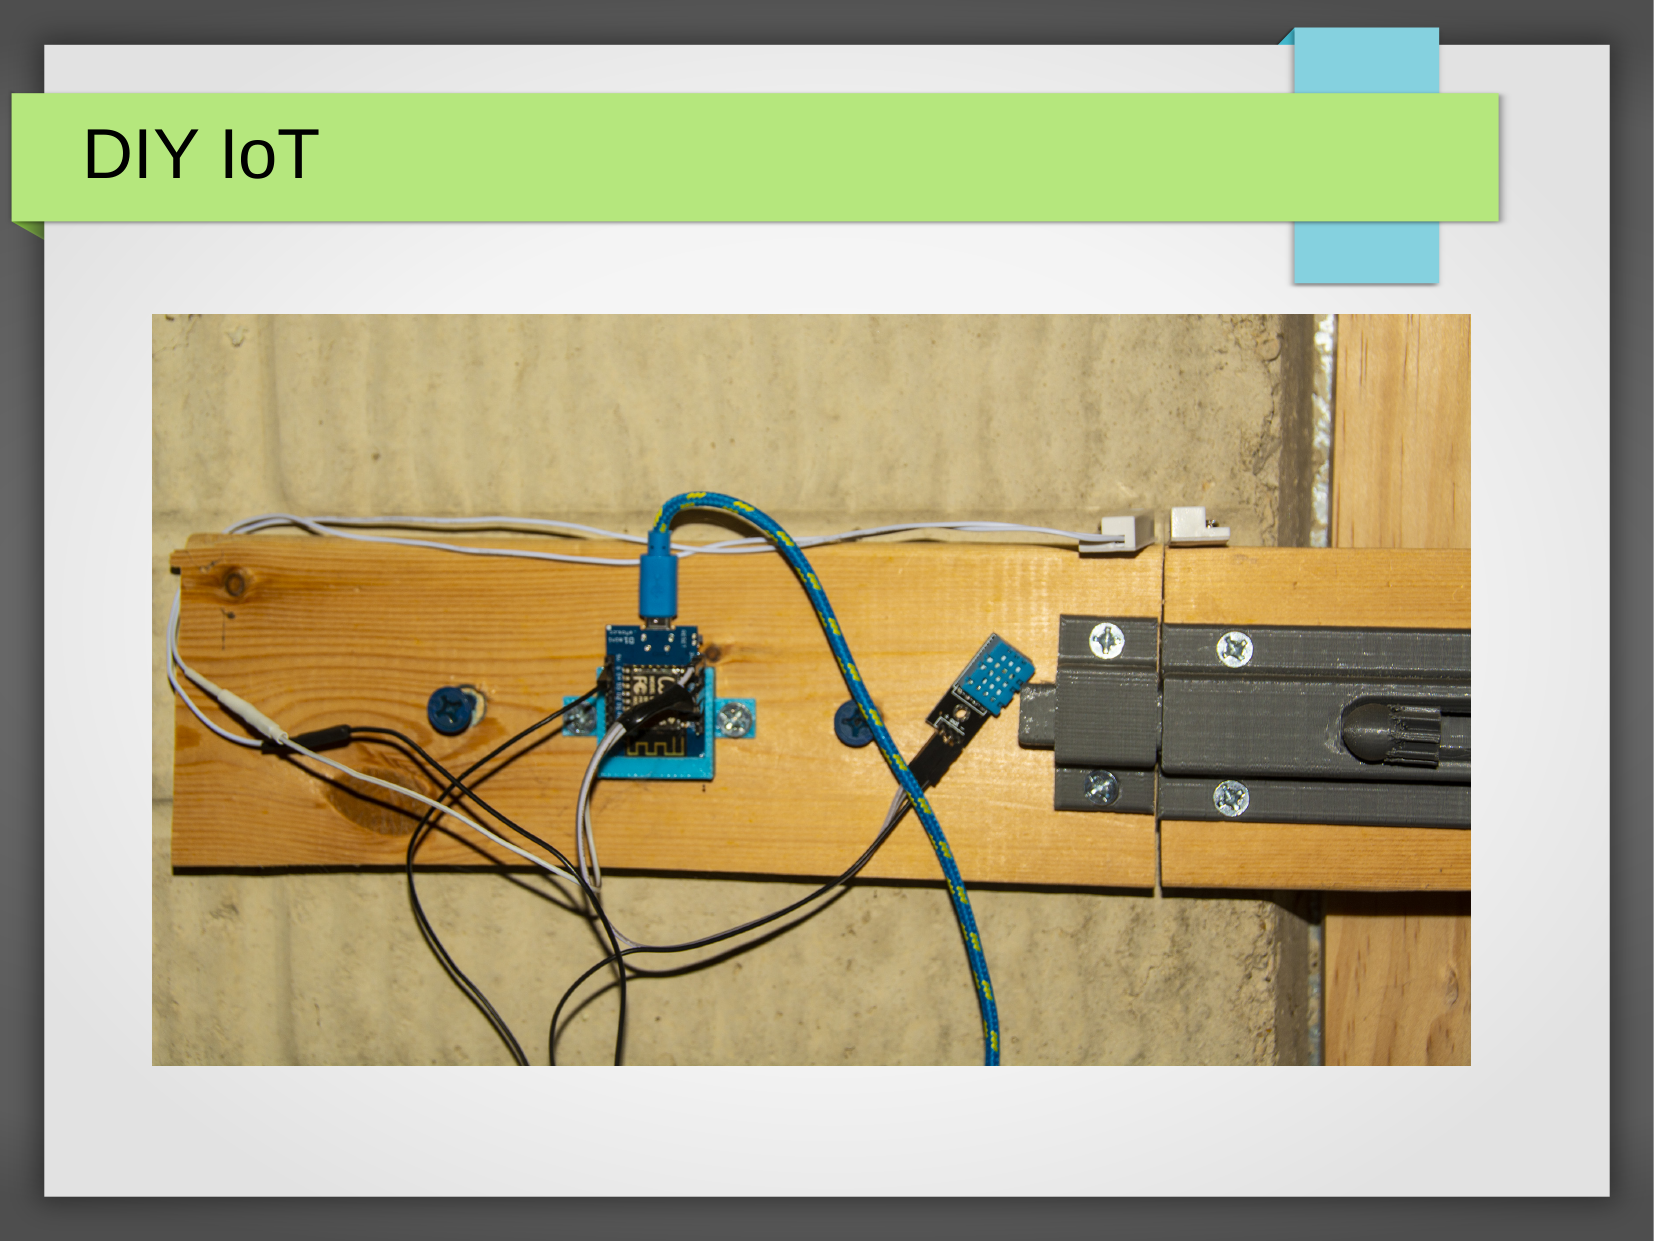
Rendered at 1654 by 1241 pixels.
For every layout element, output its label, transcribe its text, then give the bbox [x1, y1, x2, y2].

picture [0, 0, 1654, 1241]
title DIY IoT [82, 94, 1264, 213]
